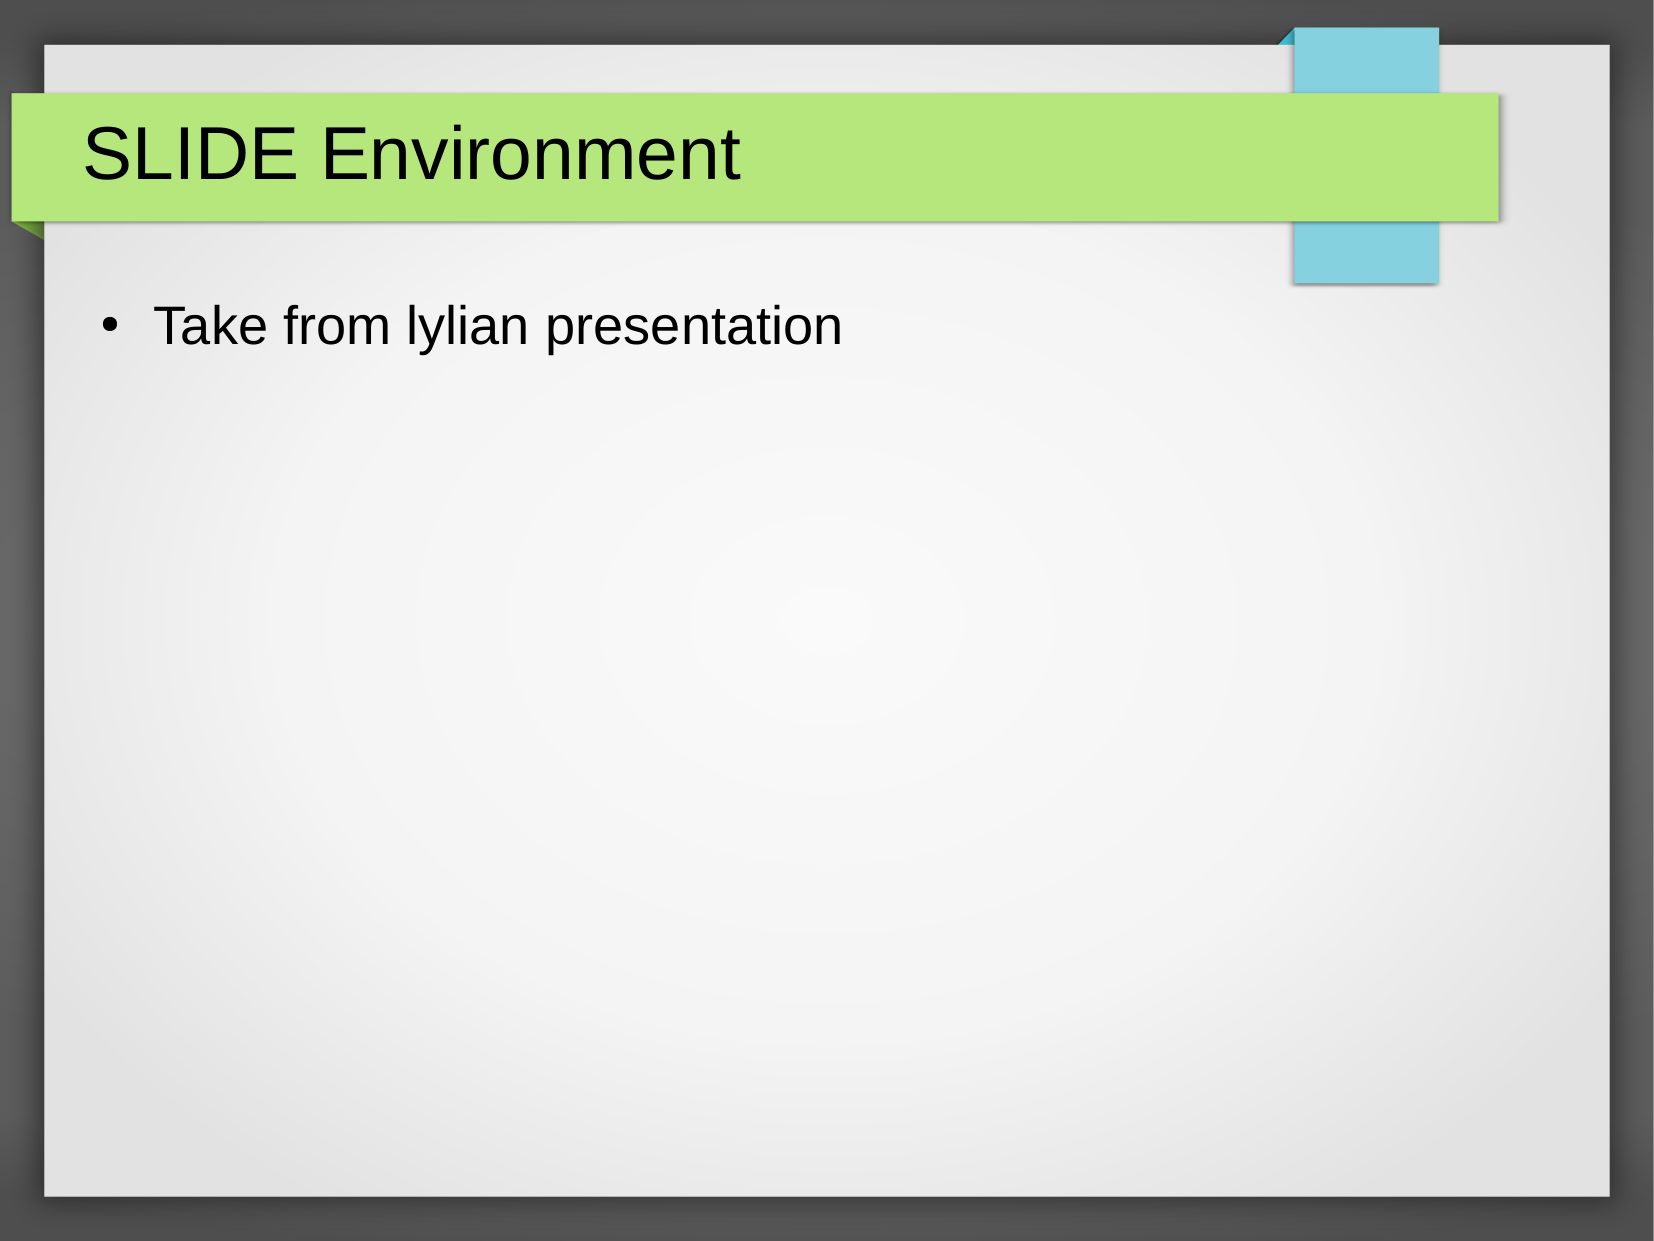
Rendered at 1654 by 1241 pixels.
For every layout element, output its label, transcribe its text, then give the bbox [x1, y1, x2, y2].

list Take from lylian presentation [82, 295, 1571, 1015]
title SLIDE Environment [82, 94, 1264, 213]
picture [0, 0, 1654, 1241]
